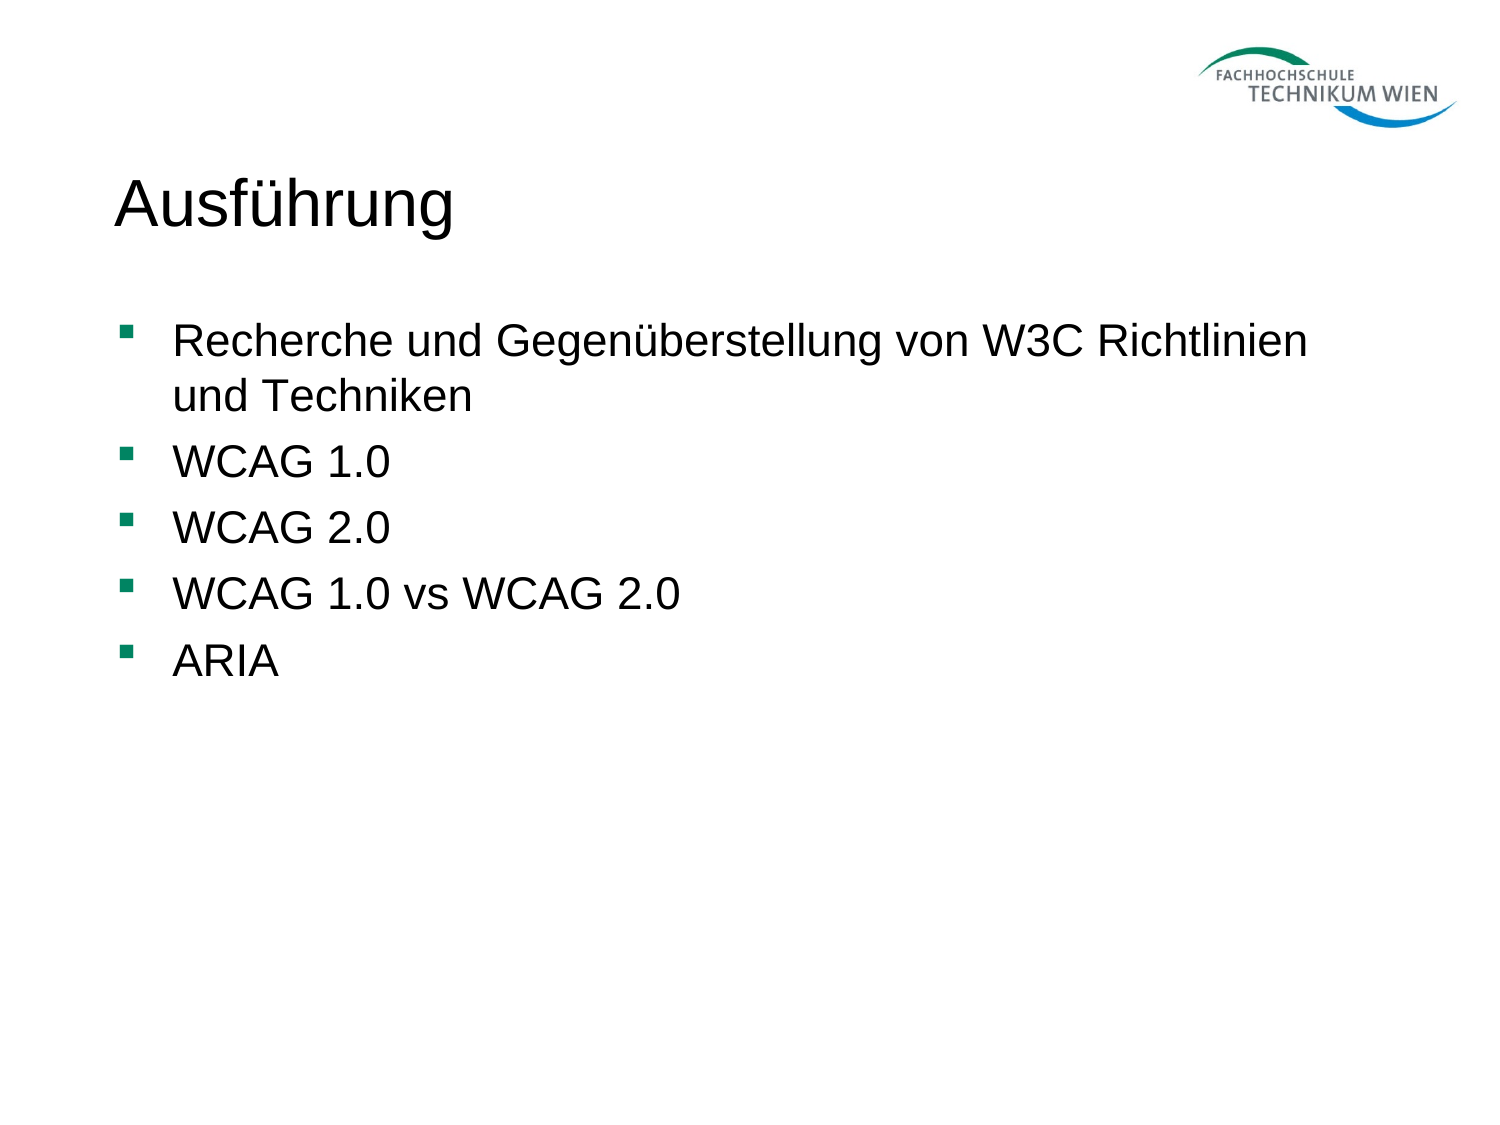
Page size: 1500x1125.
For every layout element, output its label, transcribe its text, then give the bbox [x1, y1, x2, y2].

picture [8, 0, 1500, 177]
list Recherche und Gegenüberstellung von W3C Richtlinien und Techniken WCAG 1.0 WCAG 2.0 WCAG 1.0 vs WCAG 2.0 ARIA [101, 302, 1389, 956]
title Ausführung [100, 148, 1388, 252]
